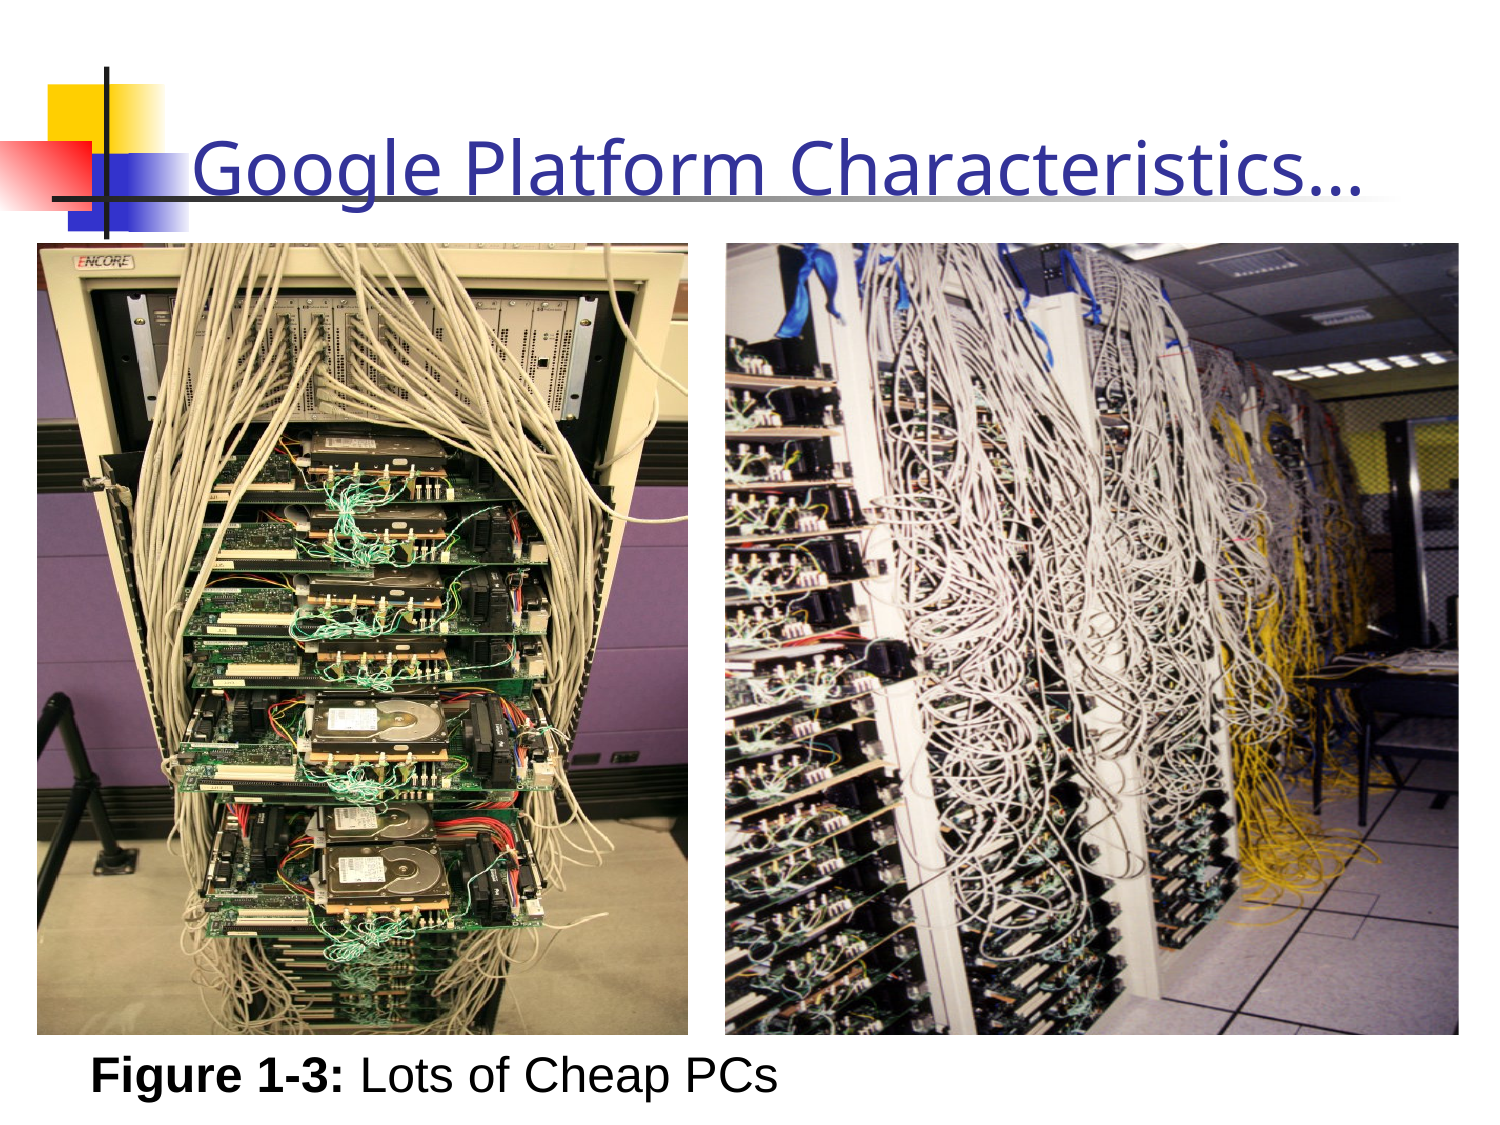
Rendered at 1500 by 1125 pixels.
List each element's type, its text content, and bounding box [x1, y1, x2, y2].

text_box Google Platform Characteristics… [175, 112, 1454, 251]
picture [37, 243, 688, 1035]
text_box Figure 1-3: Lots of Cheap PCs [74, 1034, 831, 1125]
picture [725, 243, 1459, 1035]
